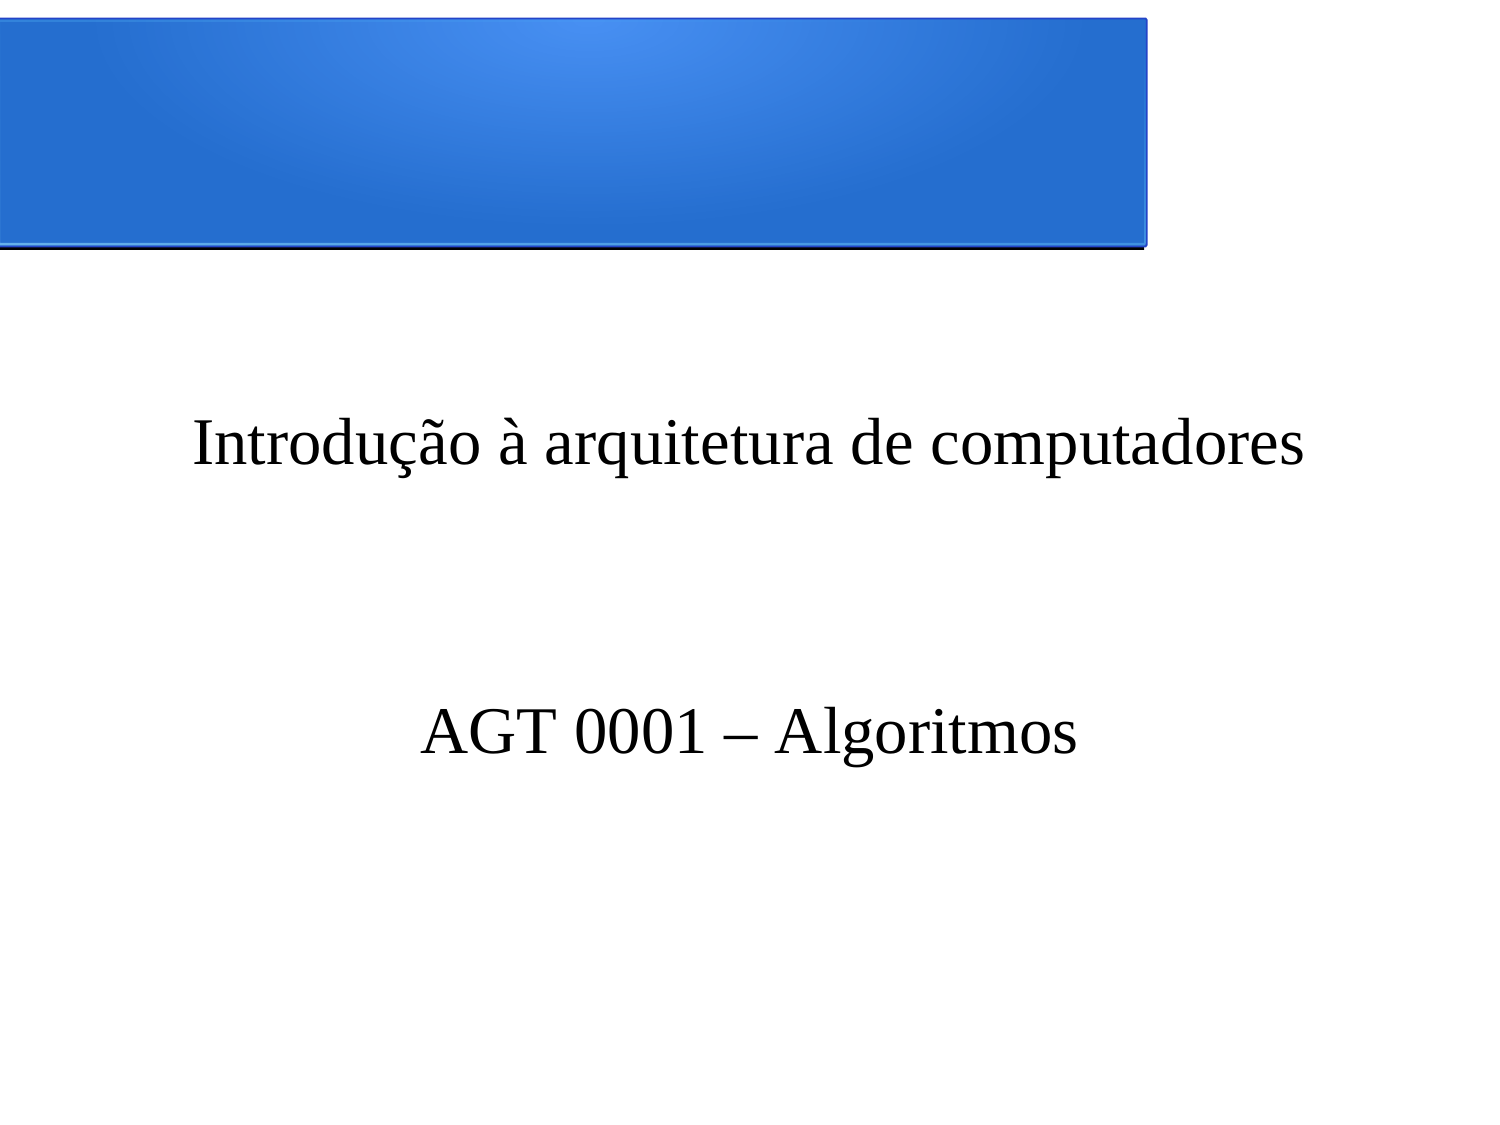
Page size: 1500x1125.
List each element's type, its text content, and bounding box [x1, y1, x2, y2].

text_box Introdução à arquitetura de computadores AGT 0001 – Algoritmos [112, 99, 1388, 969]
